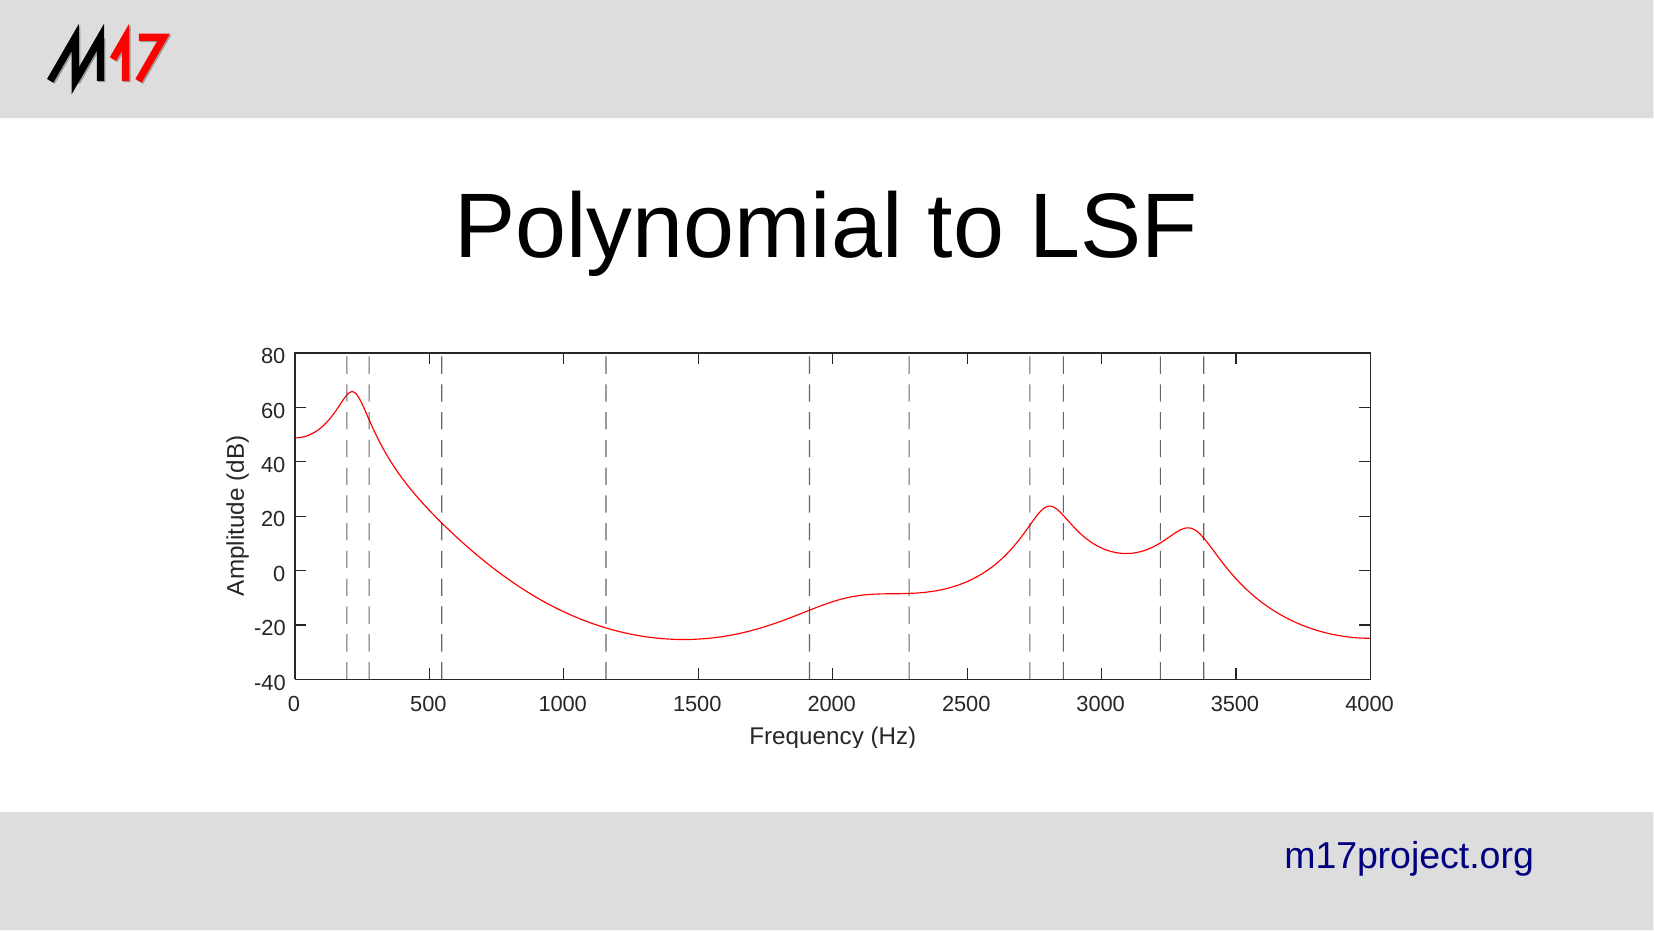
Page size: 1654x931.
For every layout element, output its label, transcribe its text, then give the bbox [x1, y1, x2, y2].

picture [39, 16, 178, 102]
text_box [0, 0, 1654, 119]
title Polynomial to LSF [82, 147, 1571, 303]
subtitle [82, 316, 1571, 812]
picture [114, 320, 1501, 748]
text_box m17project.org [1269, 826, 1654, 897]
text_box [0, 812, 1654, 931]
